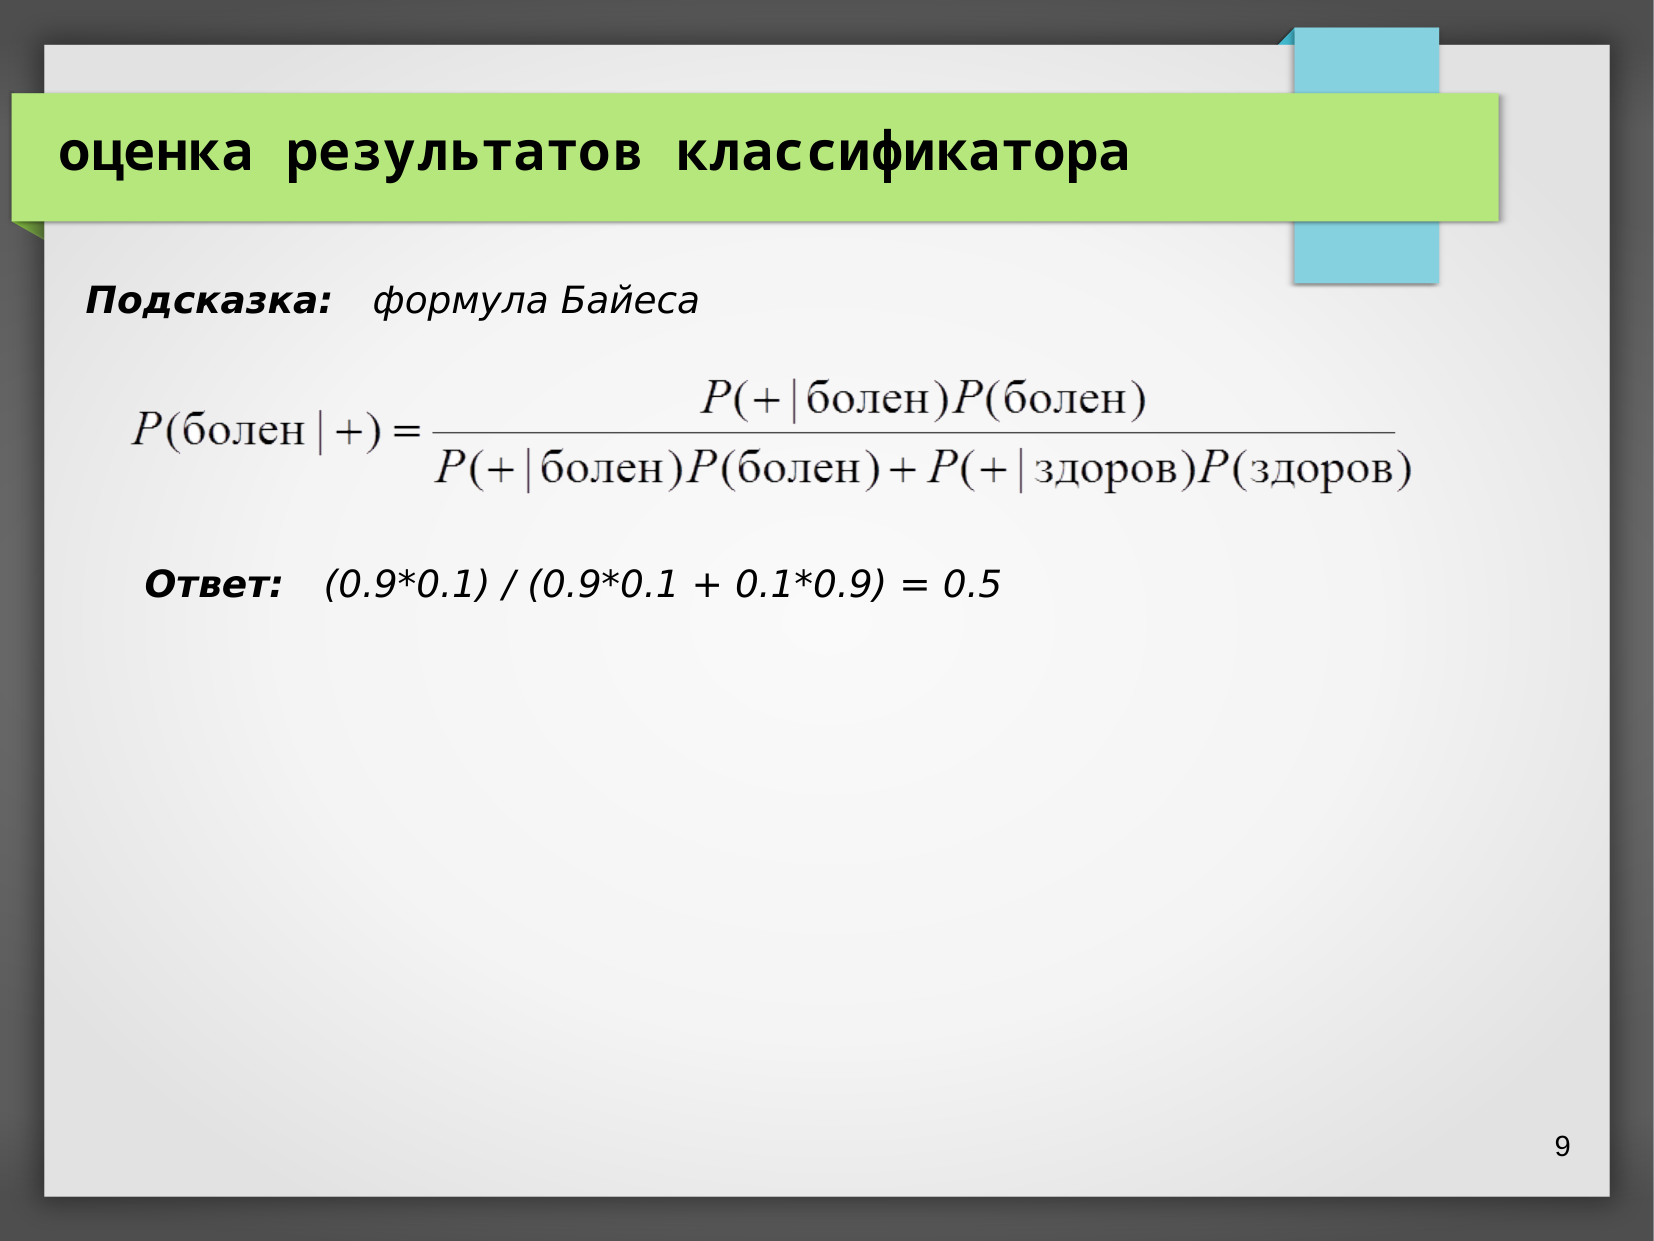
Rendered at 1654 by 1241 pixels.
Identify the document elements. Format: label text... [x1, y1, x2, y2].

text_box Подсказка: формула Байеса [70, 271, 1371, 426]
picture [0, 0, 1654, 1241]
text_box Ответ: (0.9*0.1) / (0.9*0.1 + 0.1*0.9) = 0.5 [129, 555, 1430, 709]
title оценка результатов классификатора [59, 109, 1217, 190]
